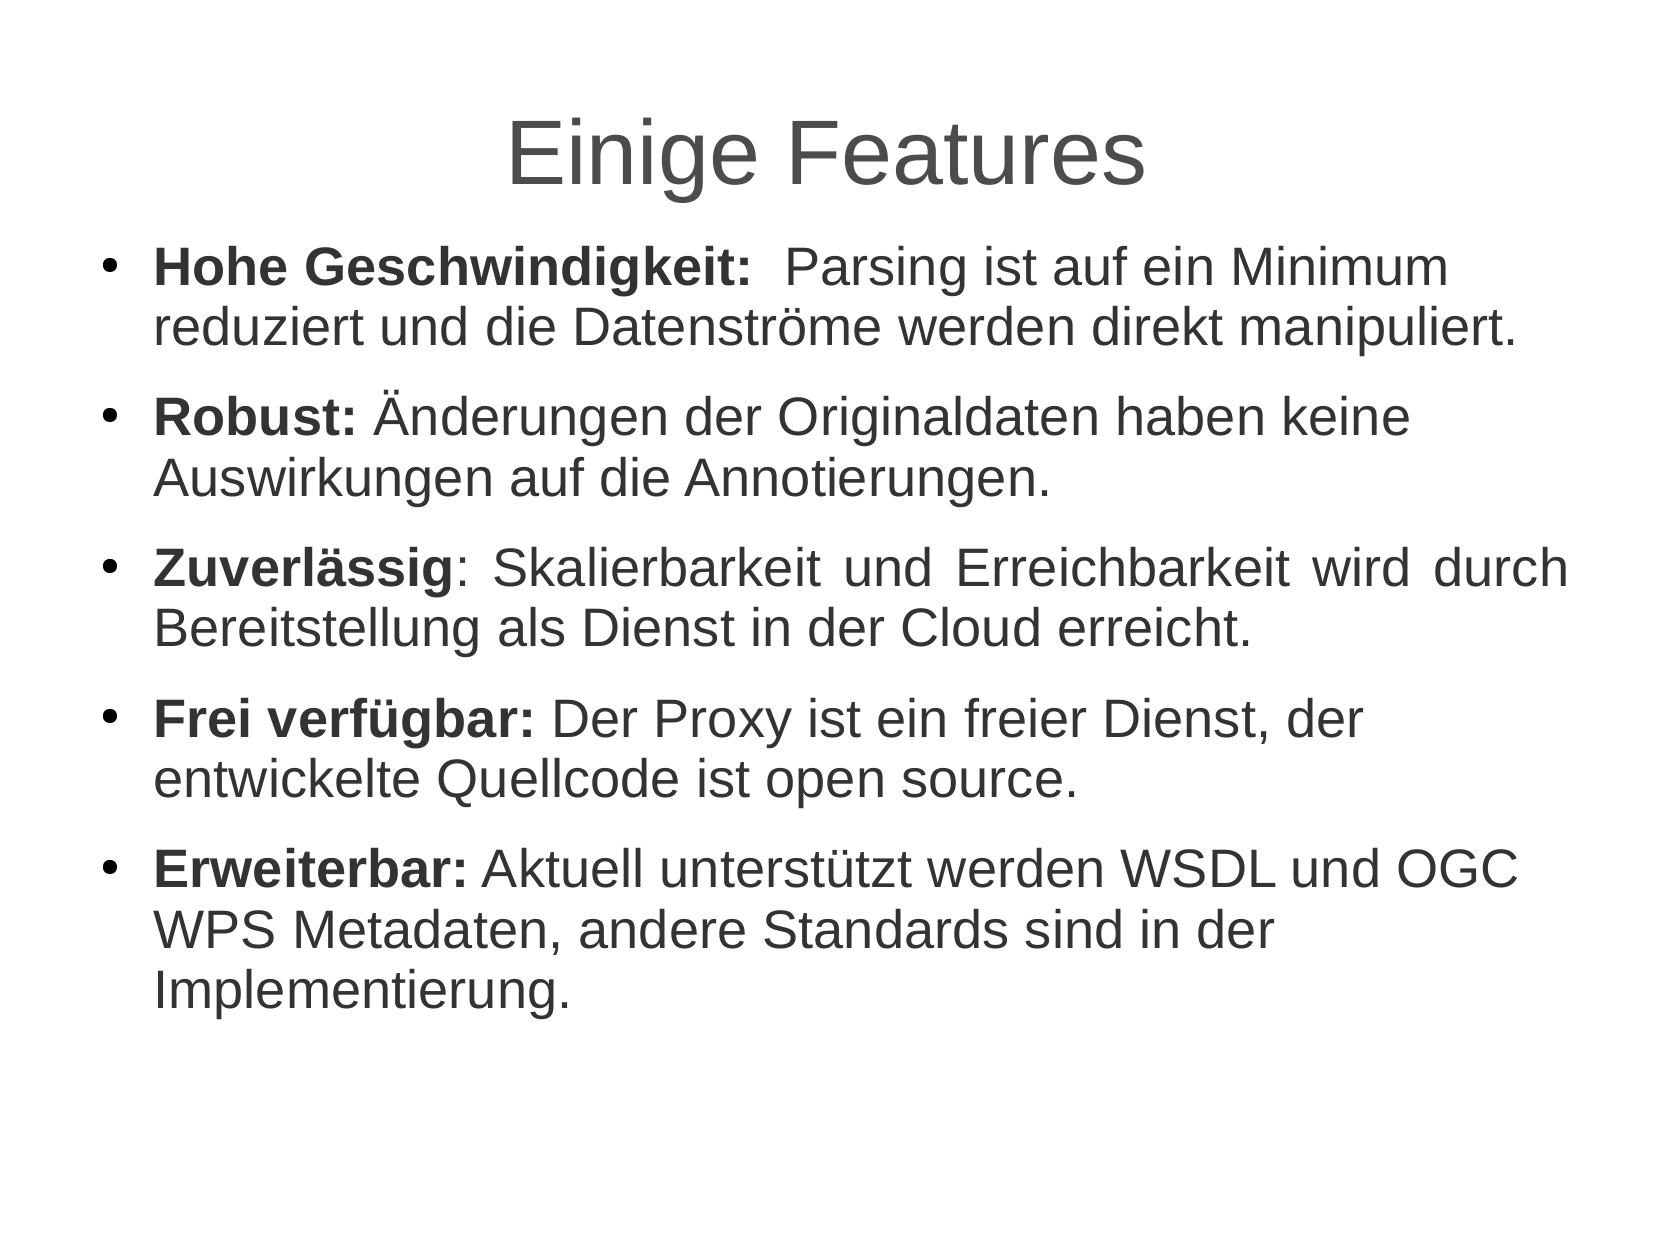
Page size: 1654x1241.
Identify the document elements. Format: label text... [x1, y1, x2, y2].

list Hohe Geschwindigkeit: Parsing ist auf ein Minimum reduziert und die Datenströme werden direkt manipuliert. Robust: Änderungen der Originaldaten haben keine Auswirkungen auf die Annotierungen. Zuverlässig: Skalierbarkeit und Erreichbarkeit wird durch Bereitstellung als Dienst in der Cloud erreicht. Frei verfügbar: Der Proxy ist ein freier Dienst, der entwickelte Quellcode ist open source. Erweiterbar: Aktuell unterstützt werden WSDL und OGC WPS Metadaten, andere Standards sind in der Implementierung. [82, 236, 1571, 1241]
title Einige Features [82, 49, 1571, 236]
